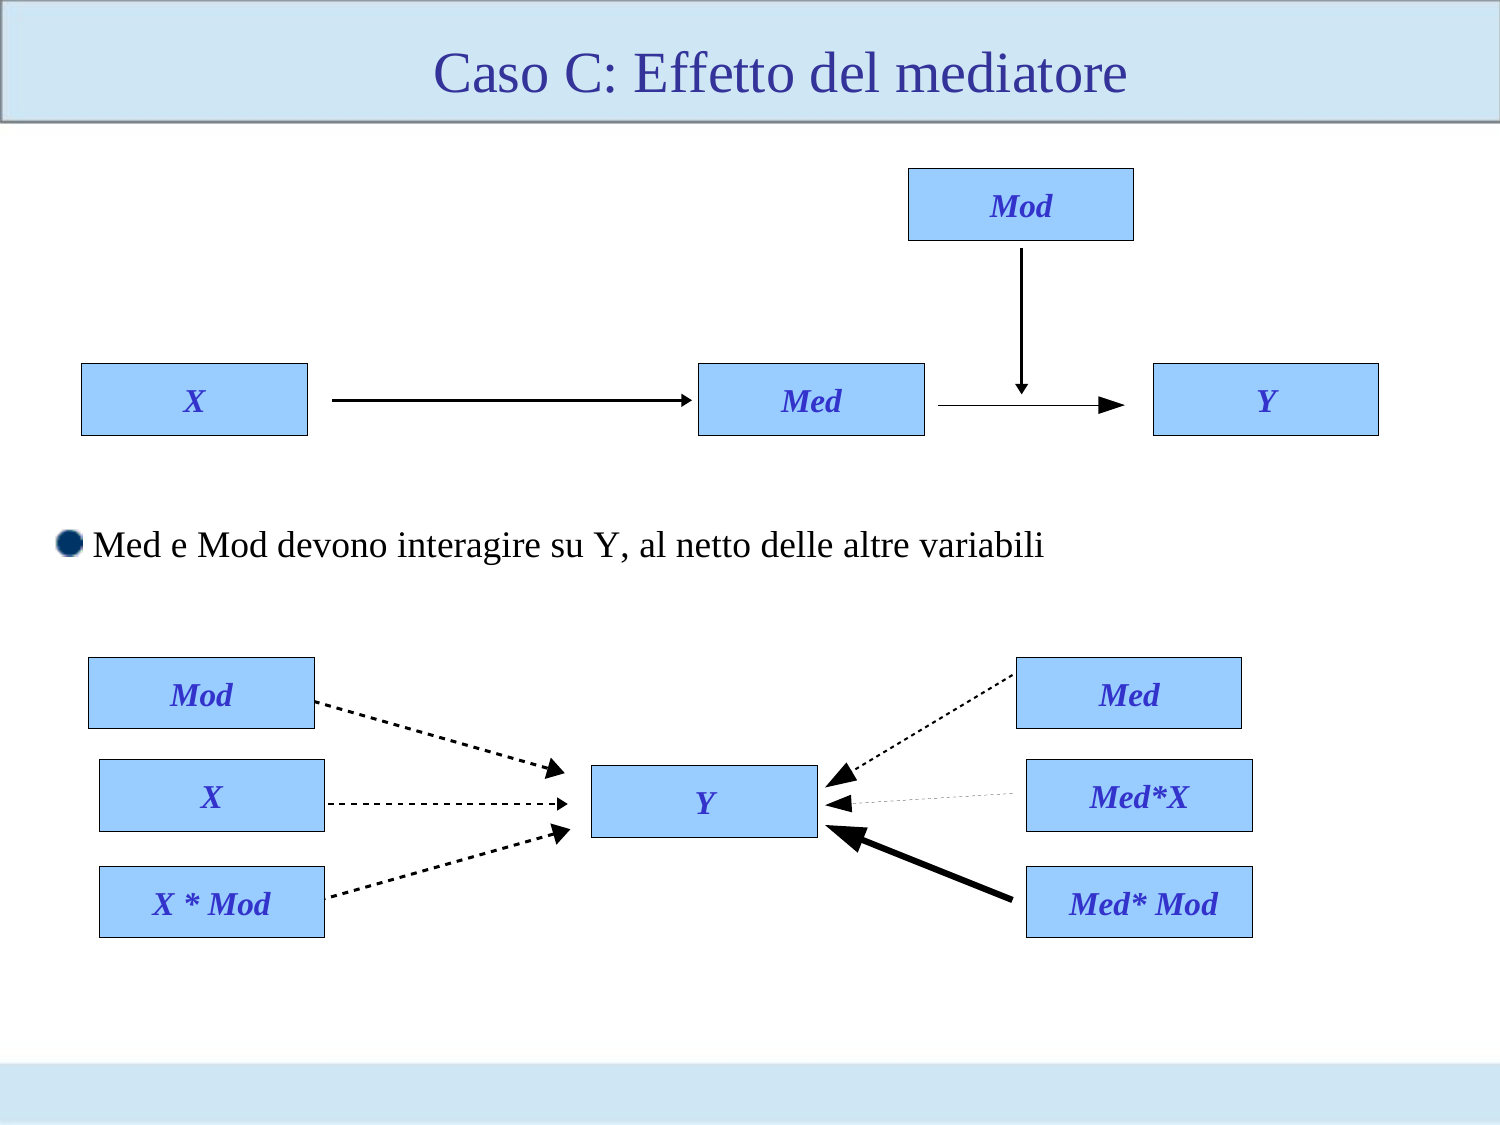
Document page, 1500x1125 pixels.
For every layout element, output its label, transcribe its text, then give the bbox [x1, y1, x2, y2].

text_box Med [698, 363, 925, 436]
text_box X * Mod [99, 866, 325, 938]
text_box Med*X [1026, 759, 1253, 832]
text_box Mod [908, 168, 1134, 241]
text_box Med e Mod devono interagire su Y, al netto delle altre variabili [37, 478, 1463, 575]
text_box X [99, 759, 325, 832]
text_box Y [1153, 363, 1379, 436]
text_box X [81, 363, 308, 436]
picture [0, 0, 1500, 1125]
text_box Med* Mod [1026, 866, 1253, 938]
text_box Mod [88, 657, 315, 729]
text_box Med [1016, 657, 1242, 729]
text_box Y [591, 765, 818, 838]
title Caso C: Effetto del mediatore [249, 21, 1313, 117]
